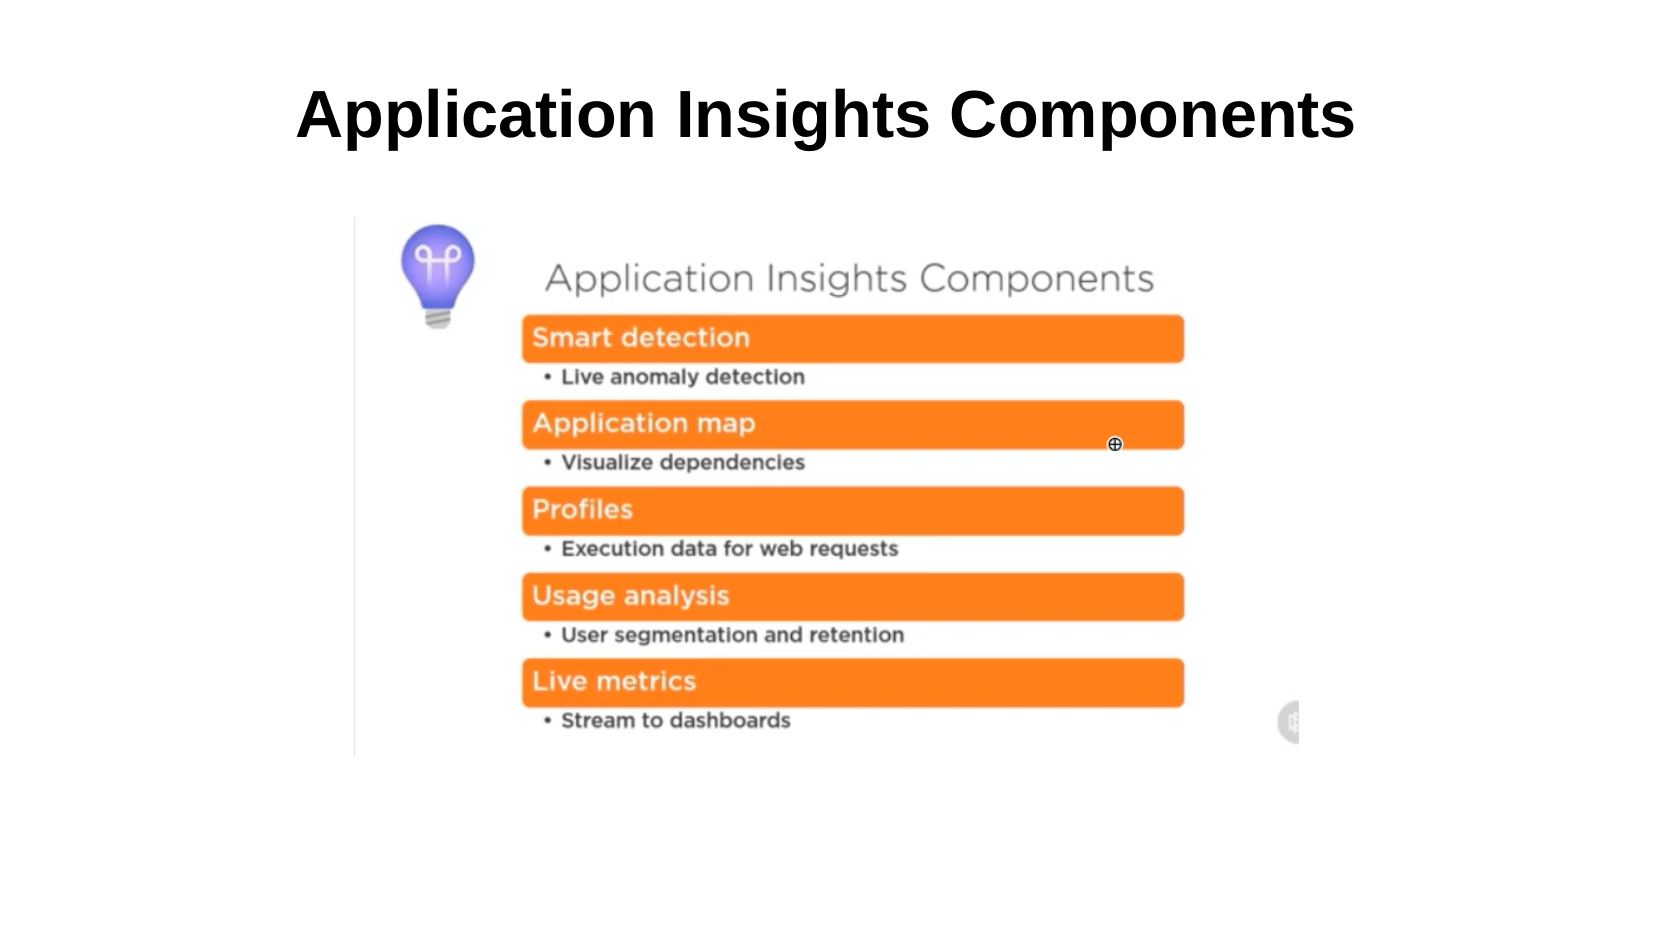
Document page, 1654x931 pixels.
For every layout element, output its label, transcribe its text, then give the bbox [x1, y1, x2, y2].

title Application Insights Components [82, 37, 1571, 193]
picture [354, 217, 1299, 758]
